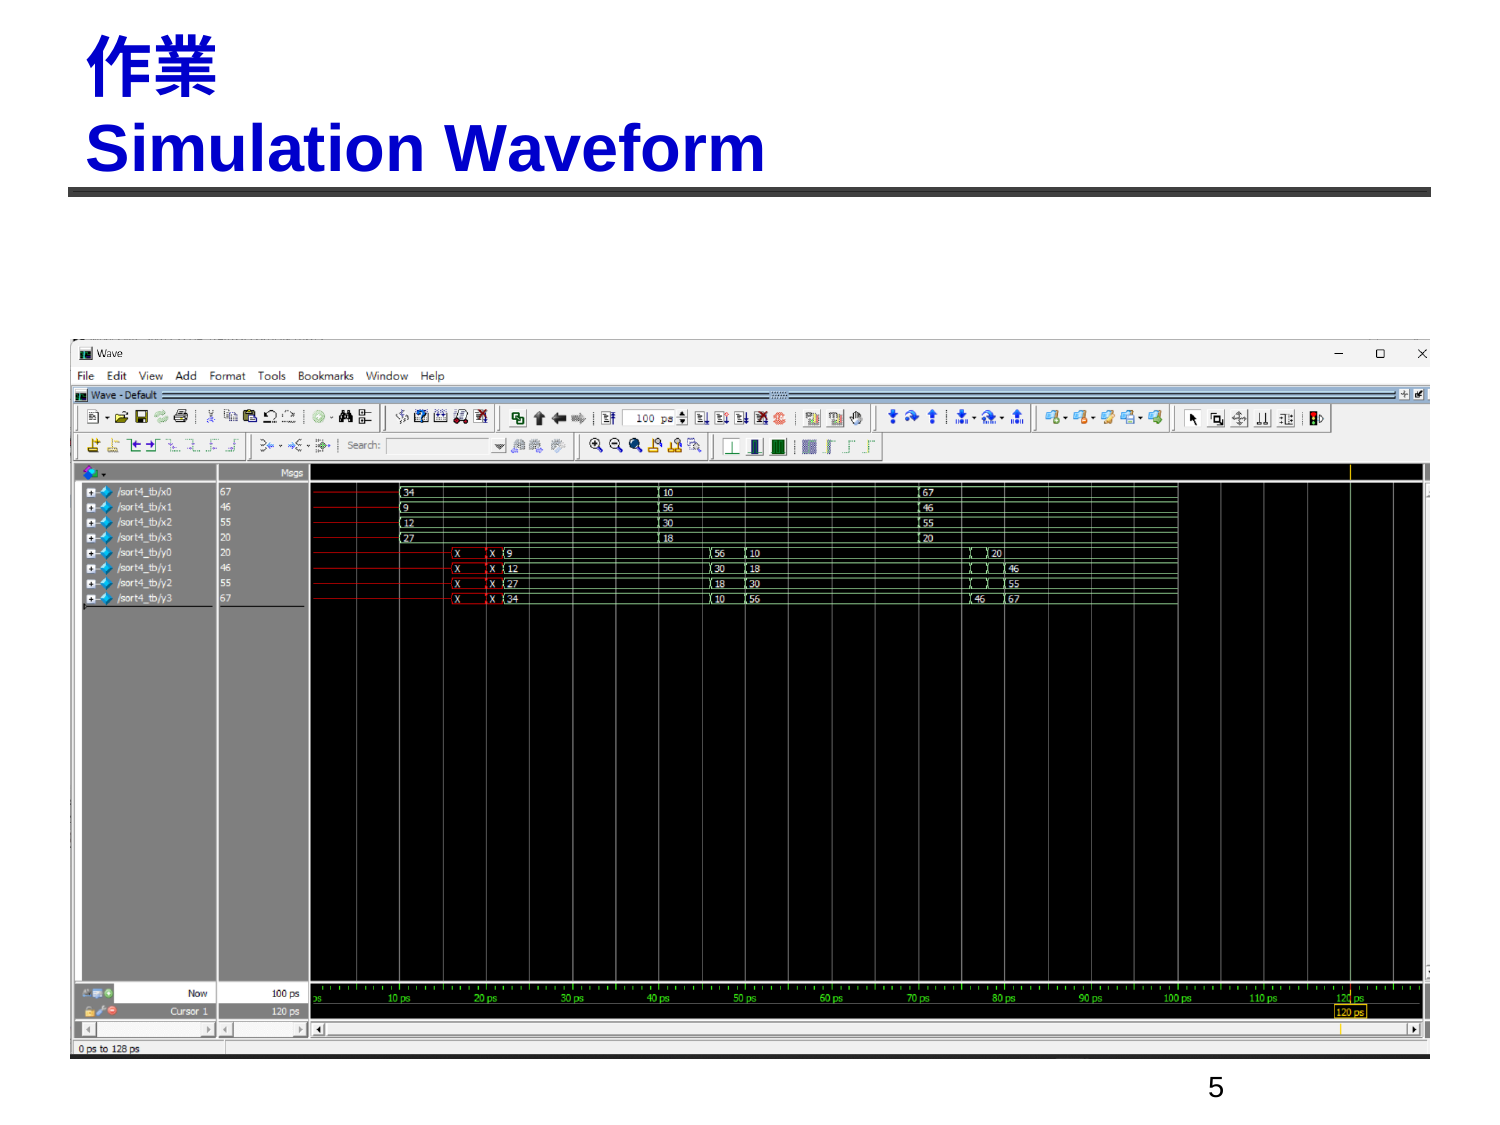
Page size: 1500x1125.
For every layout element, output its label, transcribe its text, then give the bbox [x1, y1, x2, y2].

picture [70, 339, 1430, 1059]
text_box [1192, 1051, 1489, 1111]
title 作業 Simulation Waveform [70, 17, 1430, 184]
